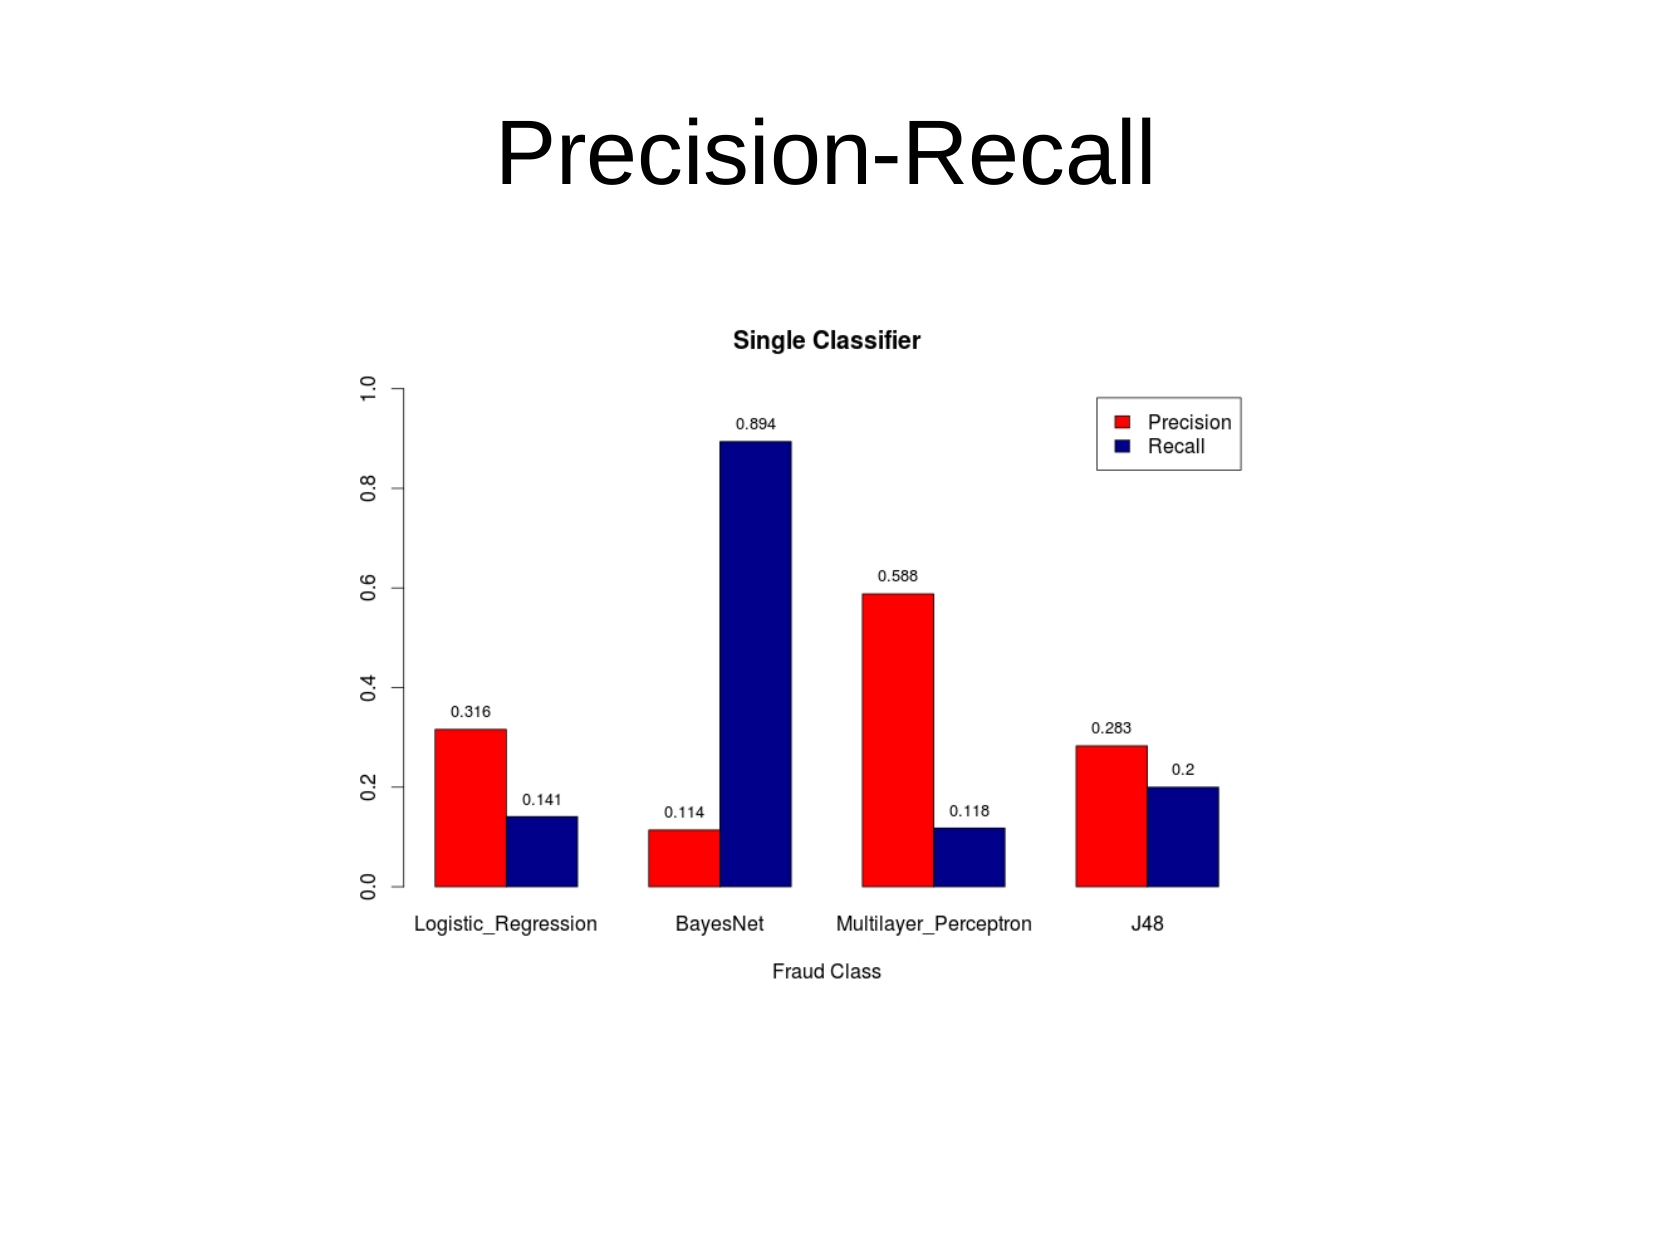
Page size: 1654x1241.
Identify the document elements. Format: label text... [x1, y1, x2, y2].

picture [305, 290, 1349, 1010]
title Precision-Recall [82, 49, 1571, 257]
